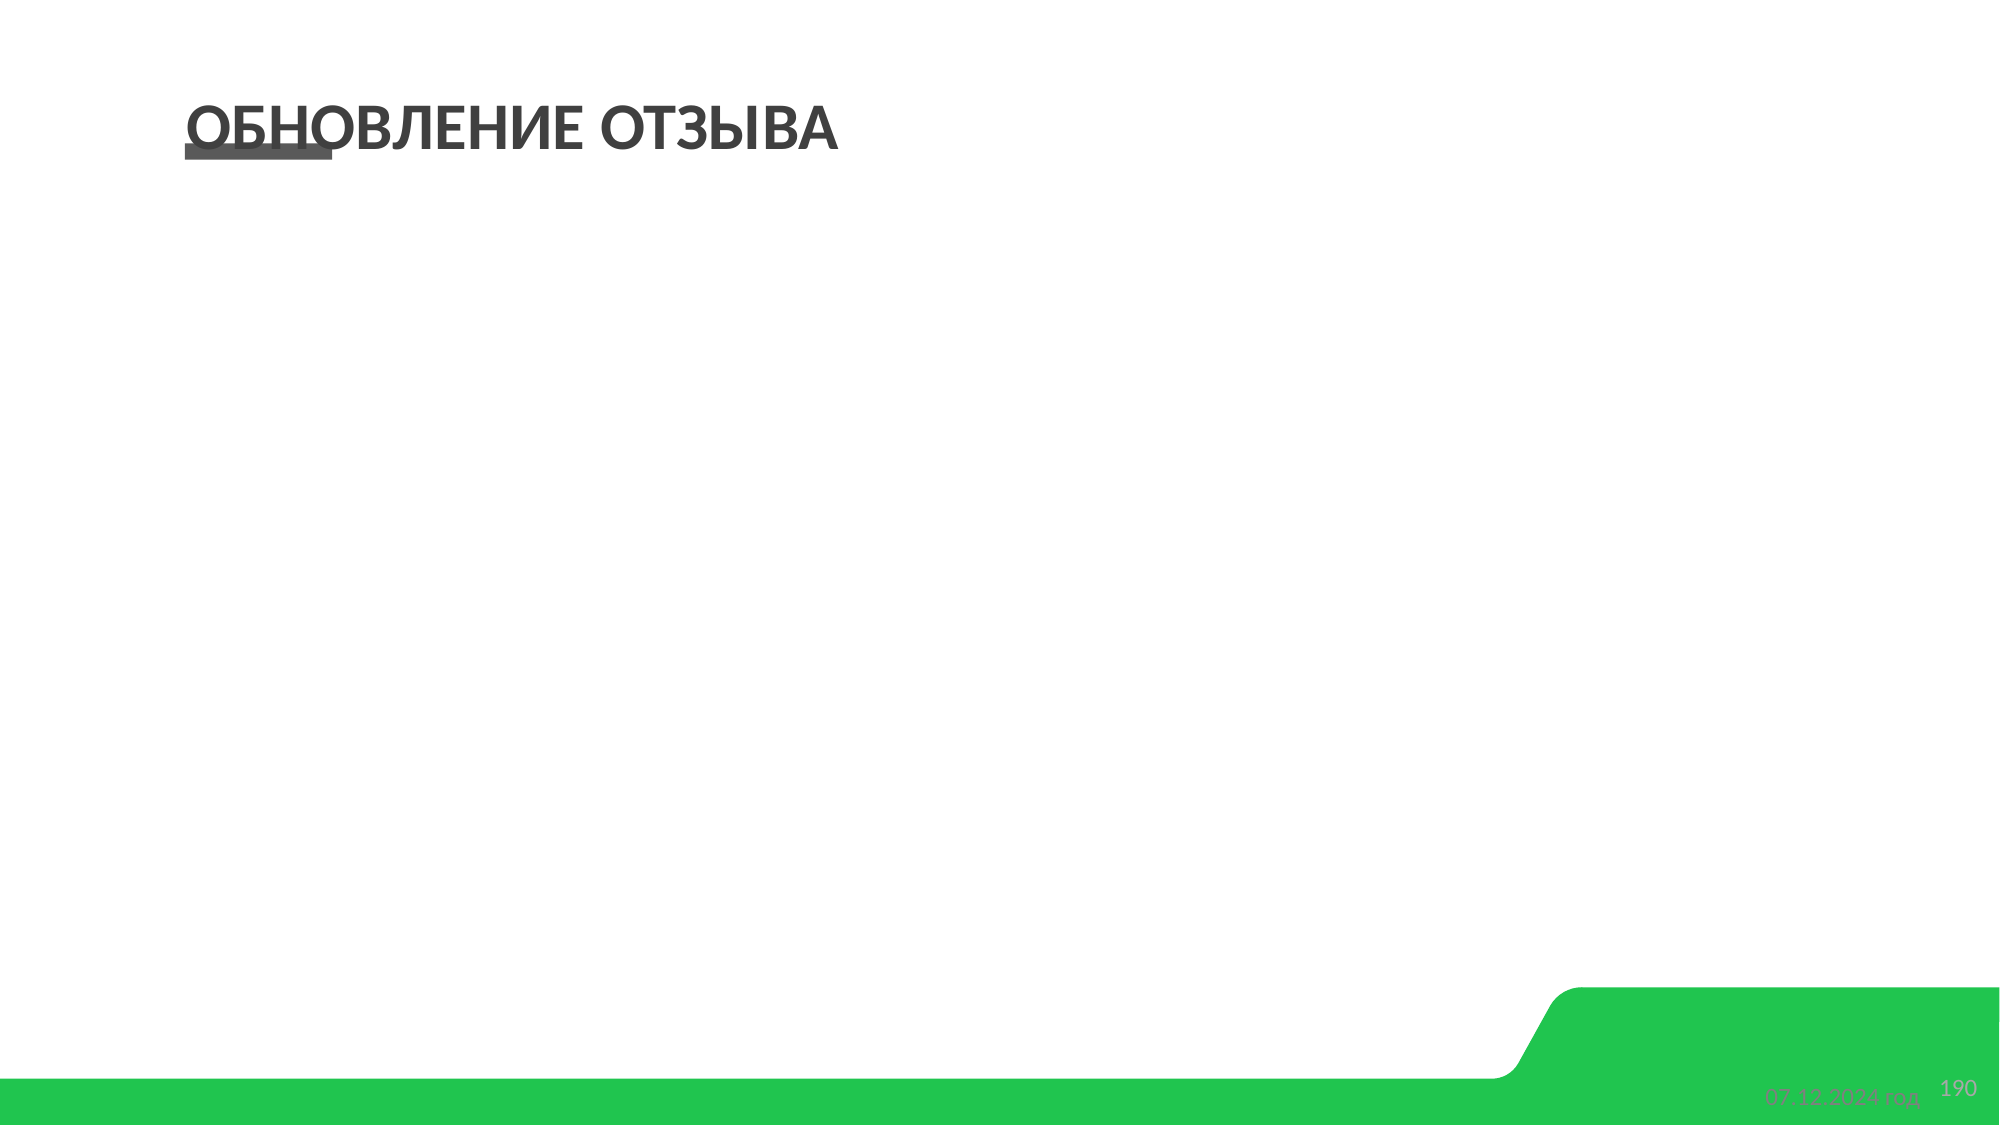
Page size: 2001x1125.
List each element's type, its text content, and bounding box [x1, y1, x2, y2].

title обновление отзыва [170, 48, 1920, 207]
text_box 07.12.2024 год [1750, 1065, 2000, 1125]
